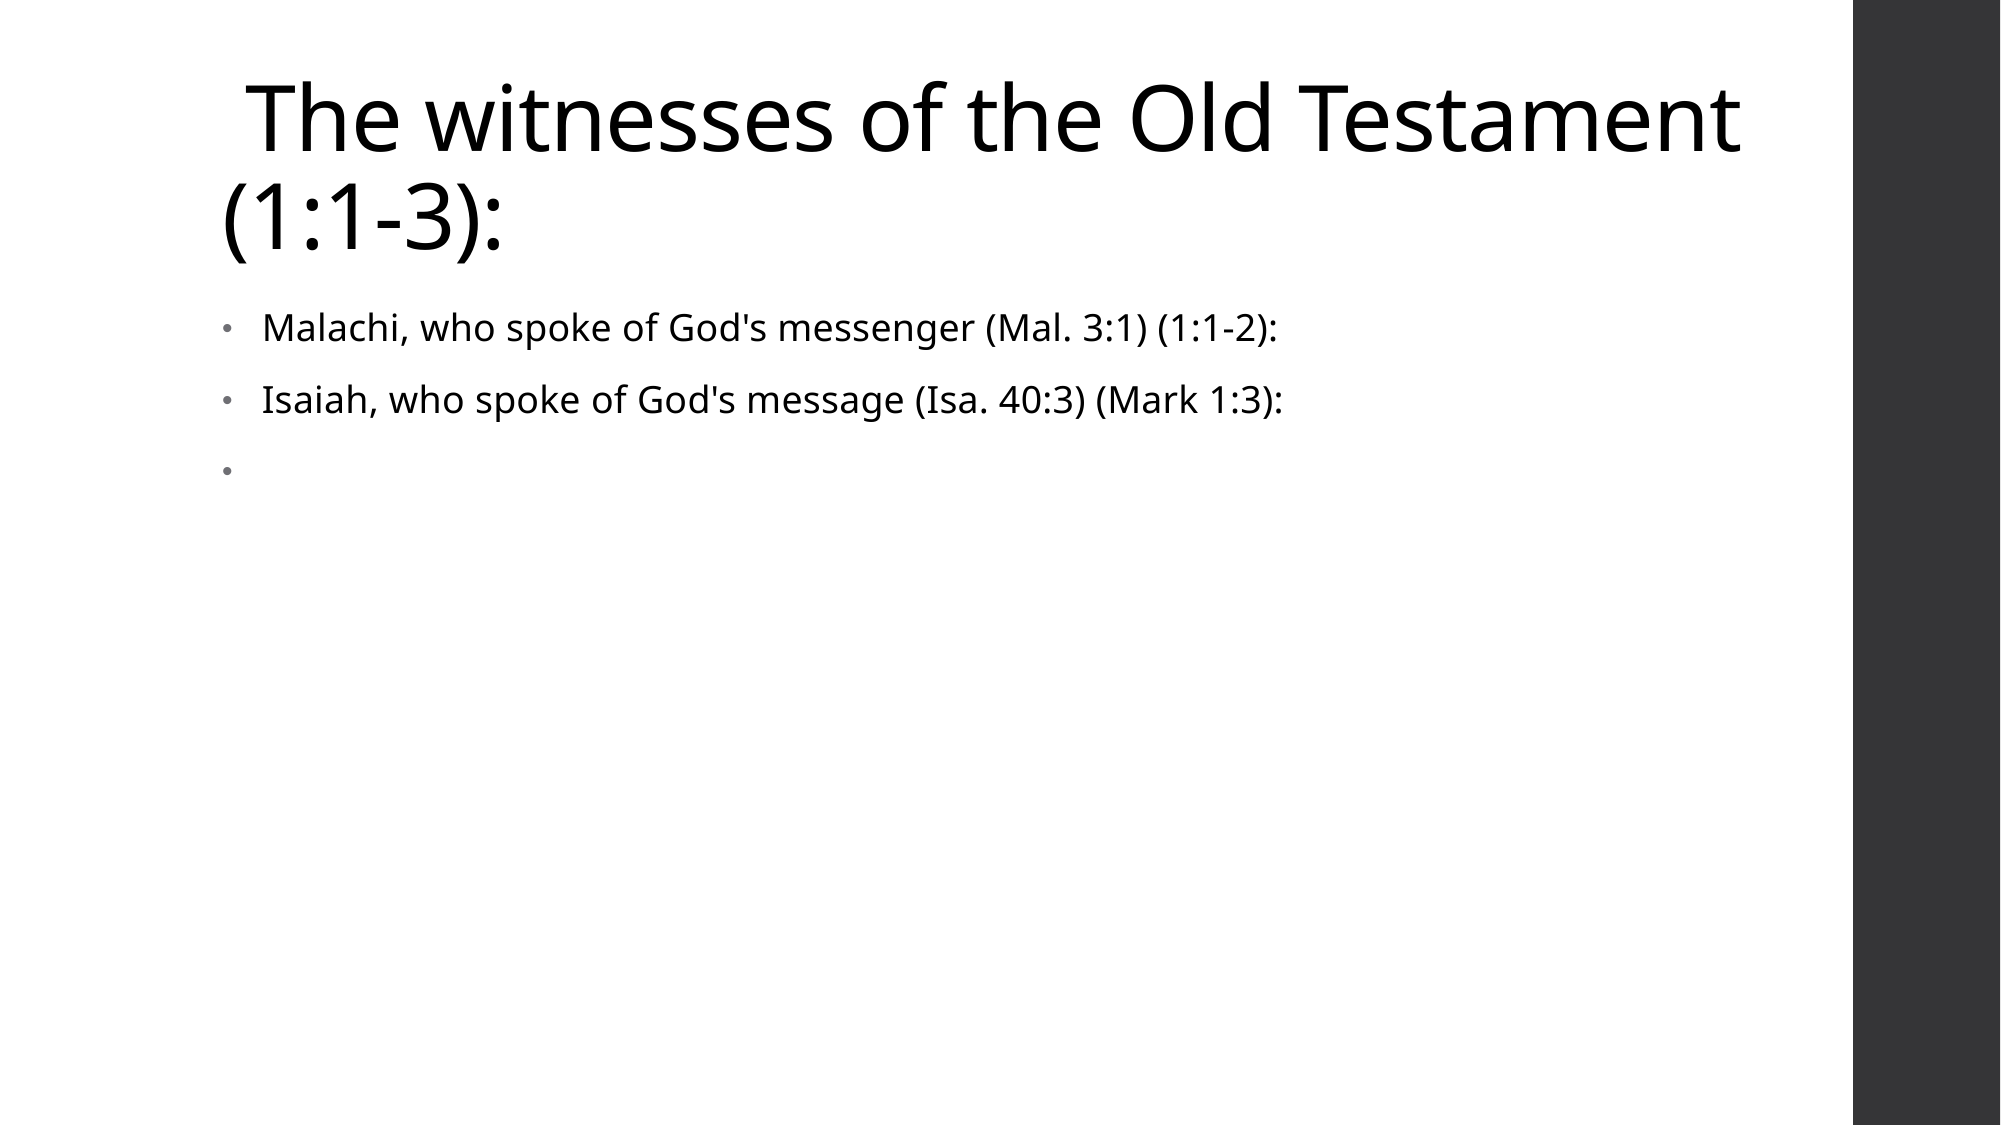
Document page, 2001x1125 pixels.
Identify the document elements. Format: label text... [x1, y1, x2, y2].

list Malachi, who spoke of God's messenger (Mal. 3:1) (1:1-2): Isaiah, who spoke of God's message (Isa. 40:3) (Mark 1:3): [206, 299, 1617, 1014]
title The witnesses of the Old Testament (1:1-3): [206, 60, 1797, 278]
